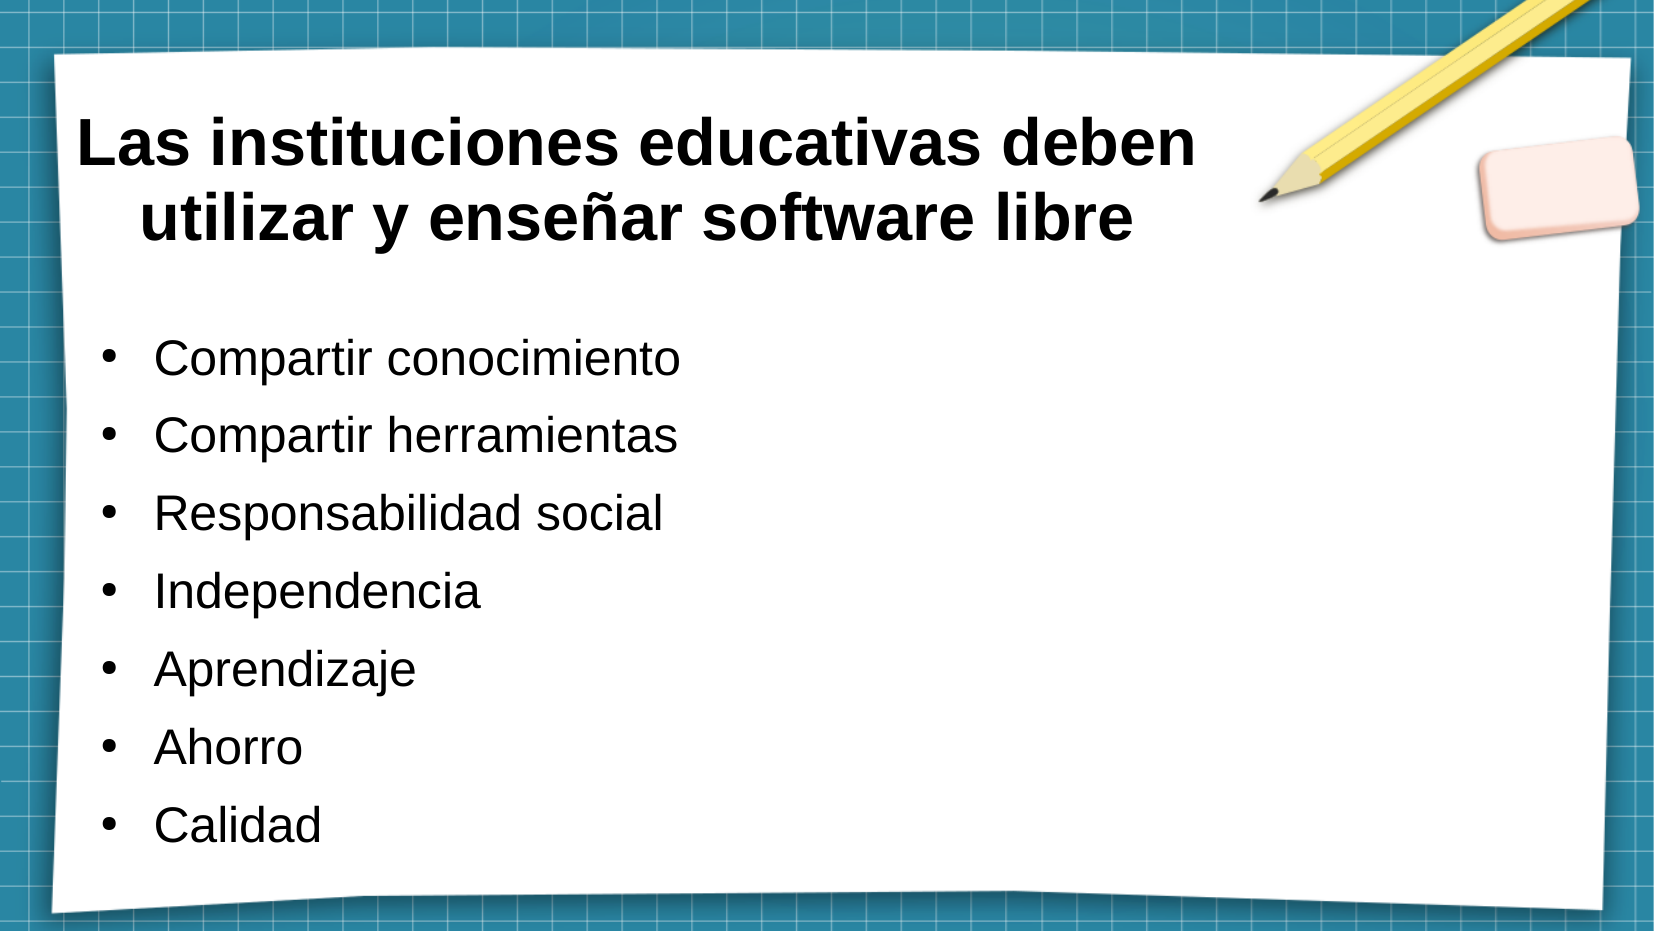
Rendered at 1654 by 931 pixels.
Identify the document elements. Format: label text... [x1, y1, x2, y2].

title Las instituciones educativas deben utilizar y enseñar software libre [59, 29, 1217, 330]
list Compartir conocimiento Compartir herramientas Responsabilidad social Independencia Aprendizaje Ahorro Calidad [82, 329, 1571, 870]
picture [0, 0, 1654, 931]
